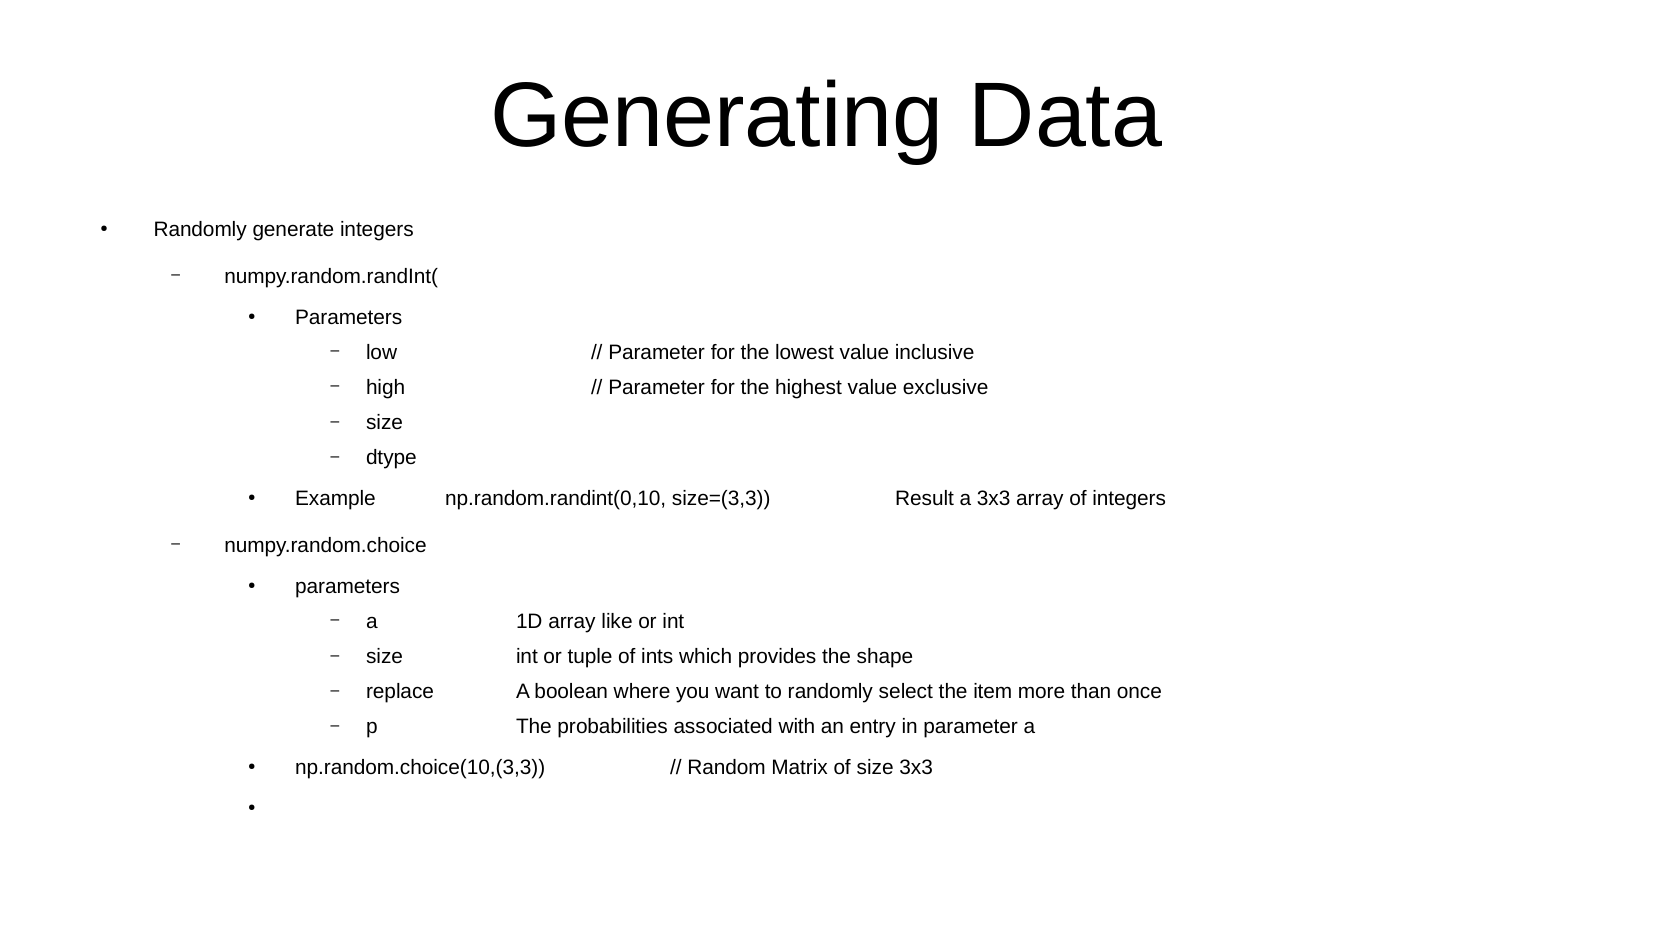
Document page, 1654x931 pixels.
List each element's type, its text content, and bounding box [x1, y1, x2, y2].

list Randomly generate integers numpy.random.randInt( Parameters low // Parameter for the lowest value inclusive high // Parameter for the highest value exclusive size dtype Example np.random.randint(0,10, size=(3,3)) Result a 3x3 array of integers numpy.random.choice parameters a 1D array like or int size int or tuple of ints which provides the shape replace A boolean where you want to randomly select the item more than once p The probabilities associated with an entry in parameter a np.random.choice(10,(3,3)) // Random Matrix of size 3x3 [82, 217, 1636, 886]
title Generating Data [82, 37, 1571, 193]
